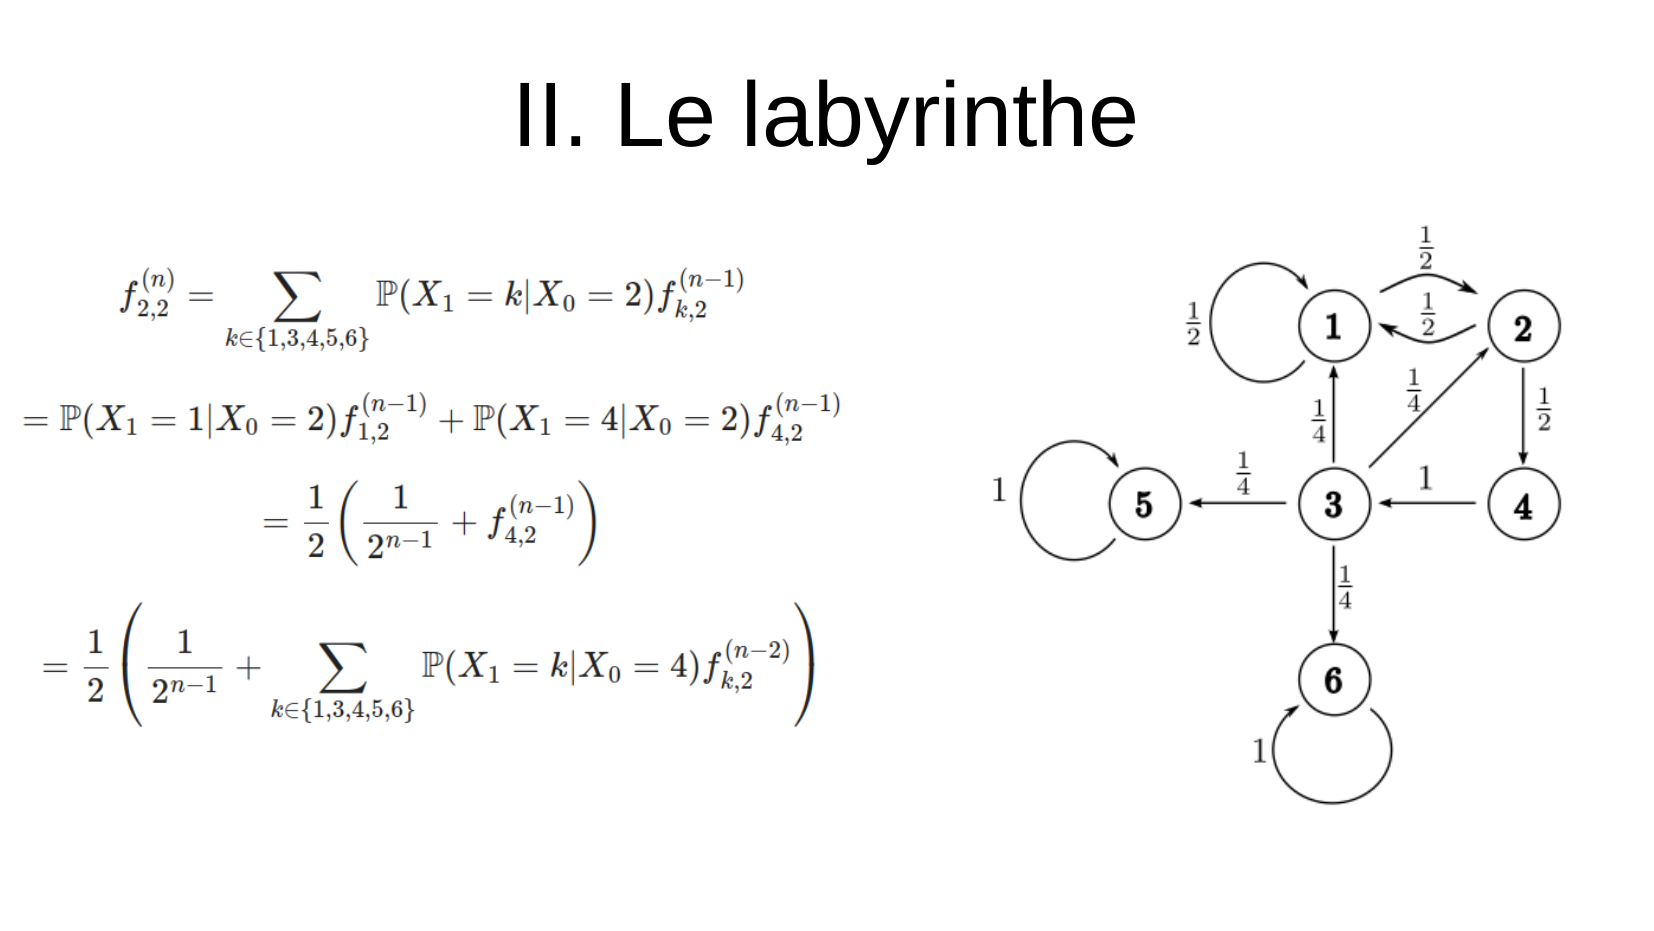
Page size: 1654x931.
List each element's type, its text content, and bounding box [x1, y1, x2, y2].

picture [975, 224, 1566, 813]
picture [1, 244, 863, 748]
title II. Le labyrinthe [82, 37, 1571, 193]
